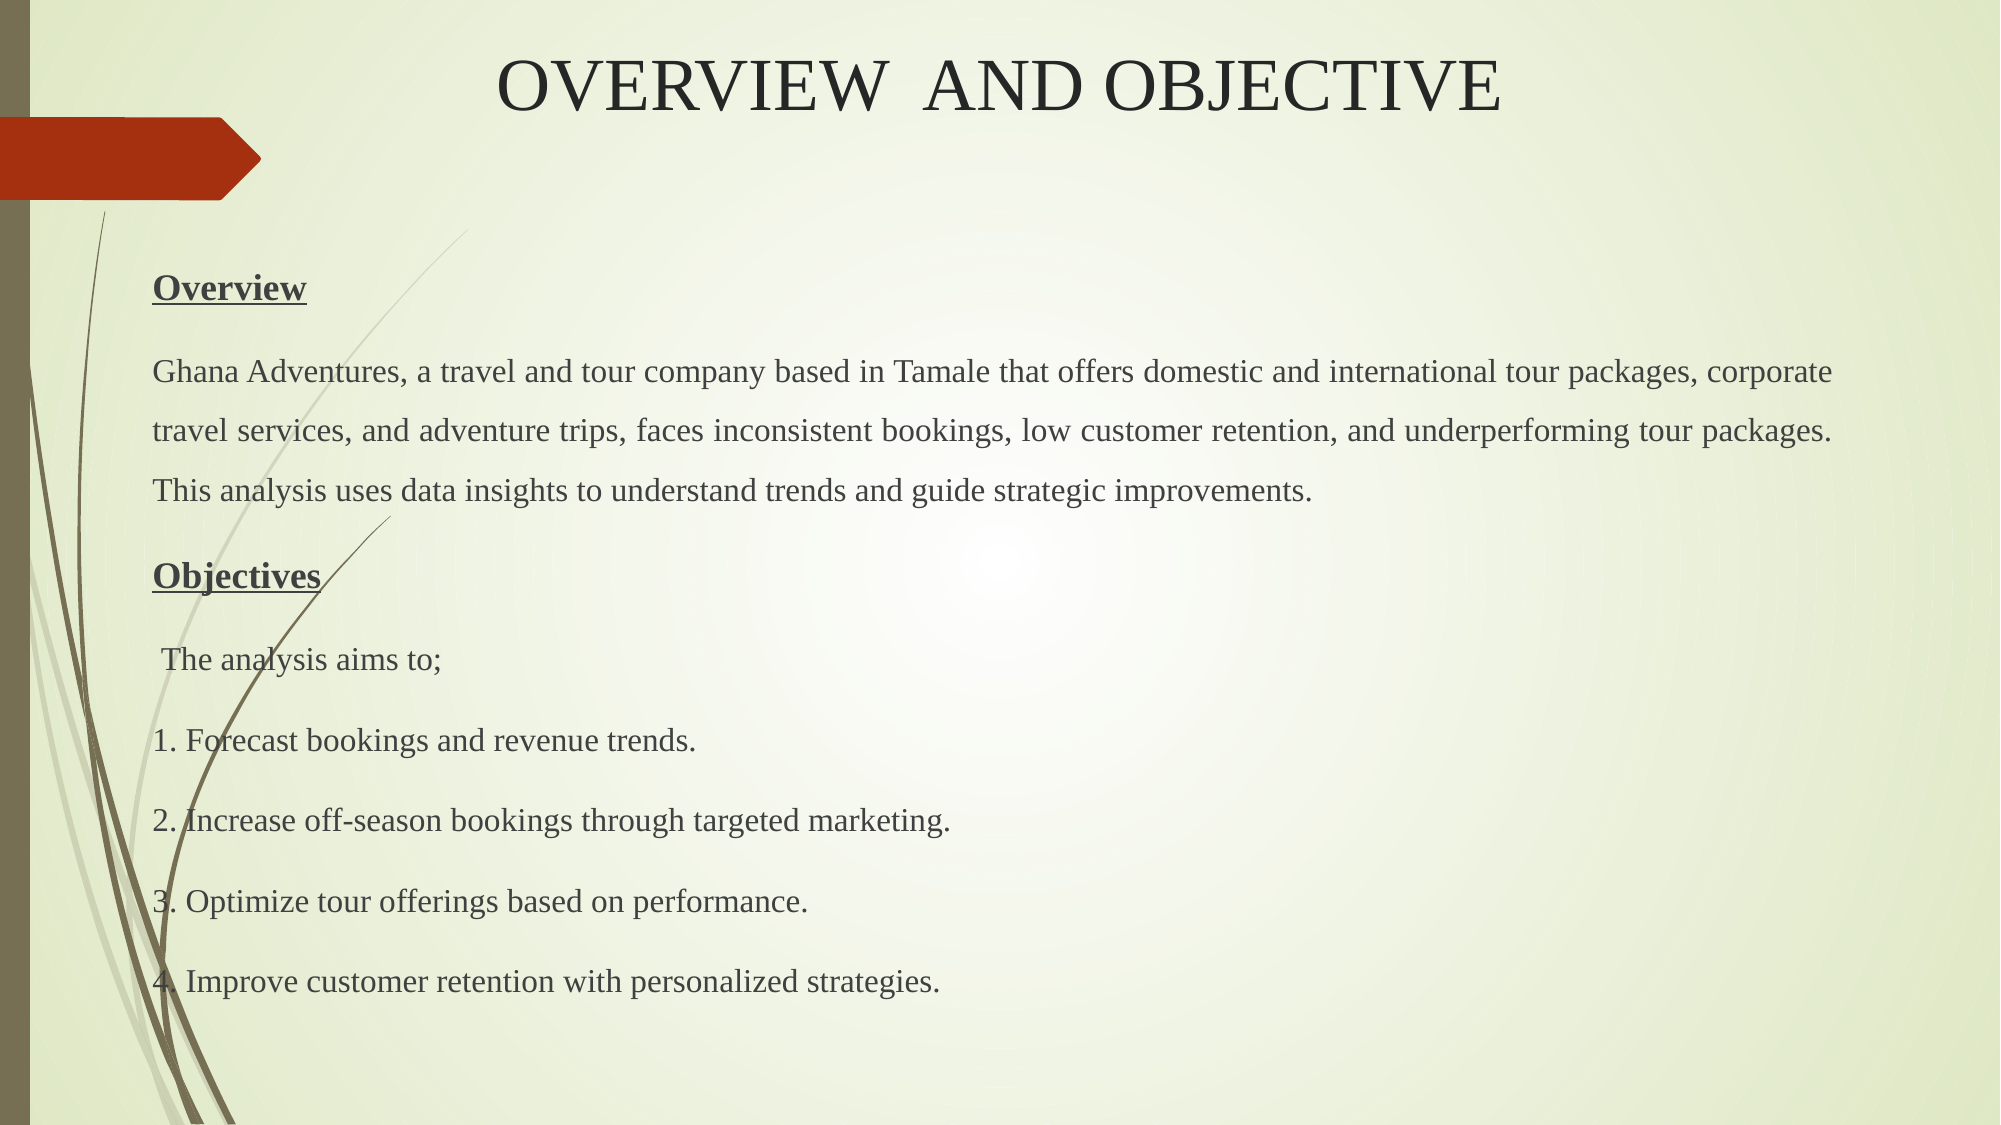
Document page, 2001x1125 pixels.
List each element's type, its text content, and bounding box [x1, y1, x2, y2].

list Overview Ghana Adventures, a travel and tour company based in Tamale that offers domestic and international tour packages, corporate travel services, and adventure trips, faces inconsistent bookings, low customer retention, and underperforming tour packages. This analysis uses data insights to understand trends and guide strategic improvements. Objectives The analysis aims to; 1. Forecast bookings and revenue trends. 2. Increase off-season bookings through targeted marketing. 3. Optimize tour offerings based on performance. 4. Improve customer retention with personalized strategies. [137, 233, 1863, 1014]
title OVERVIEW AND OBJECTIVE [137, 27, 1863, 197]
